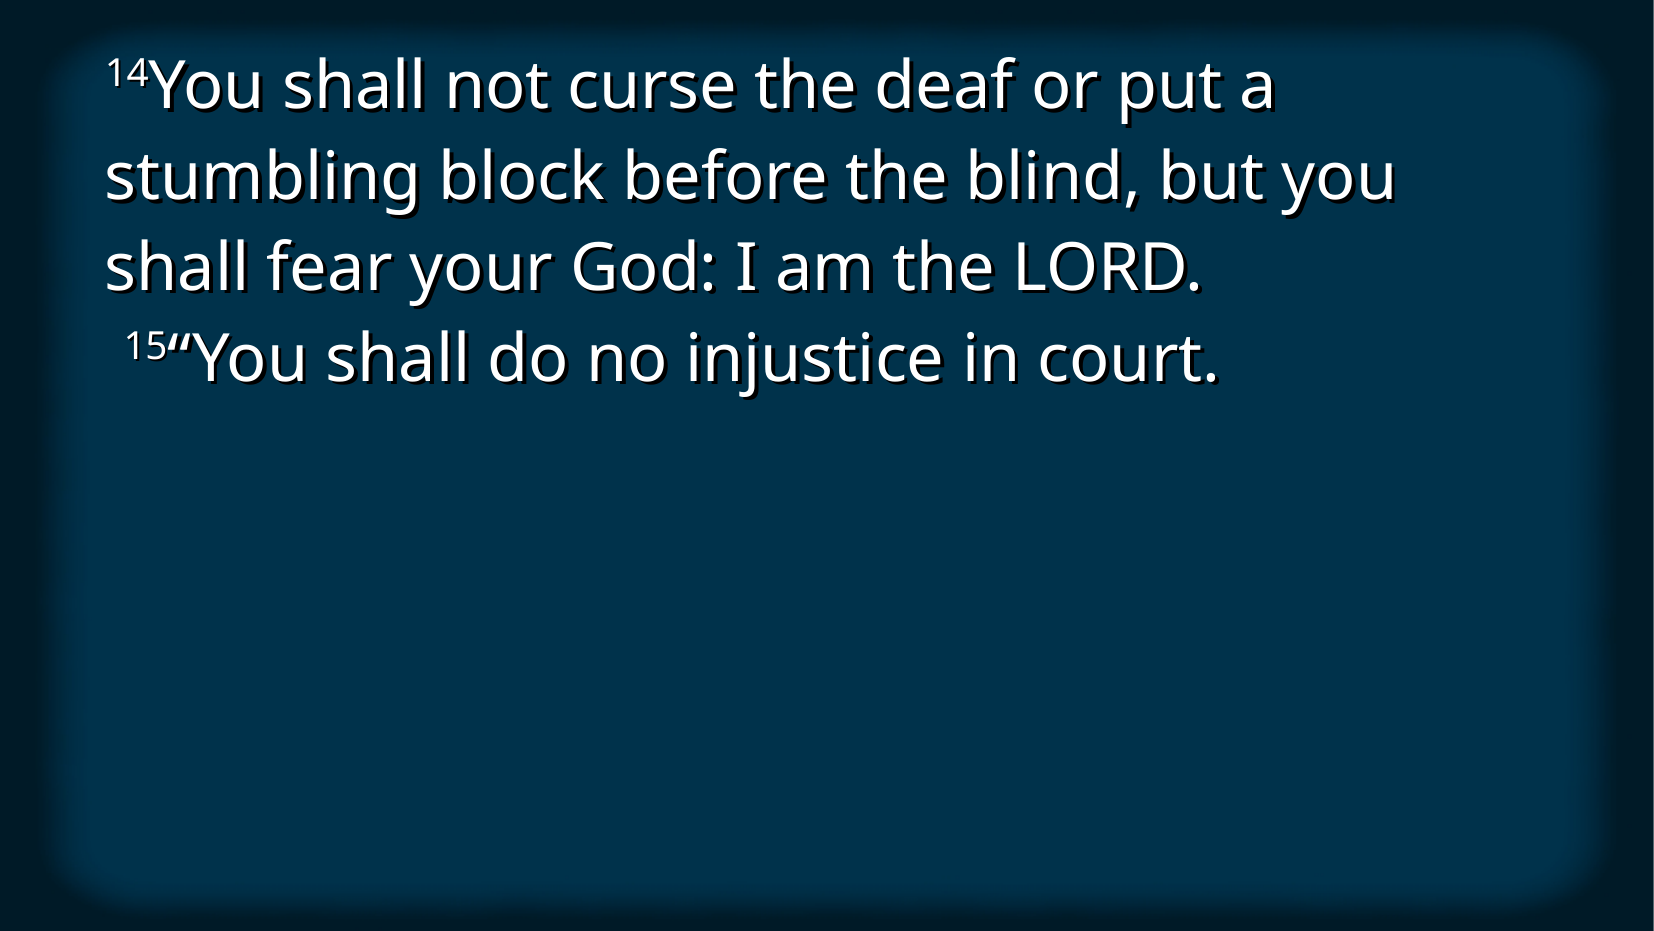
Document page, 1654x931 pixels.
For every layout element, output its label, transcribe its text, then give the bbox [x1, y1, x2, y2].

picture [0, 0, 1654, 931]
text_box 14You shall not curse the deaf or put a stumbling block before the blind, but you shall fear your God: I am the LORD. 15“You shall do no injustice in court. [90, 30, 1576, 400]
